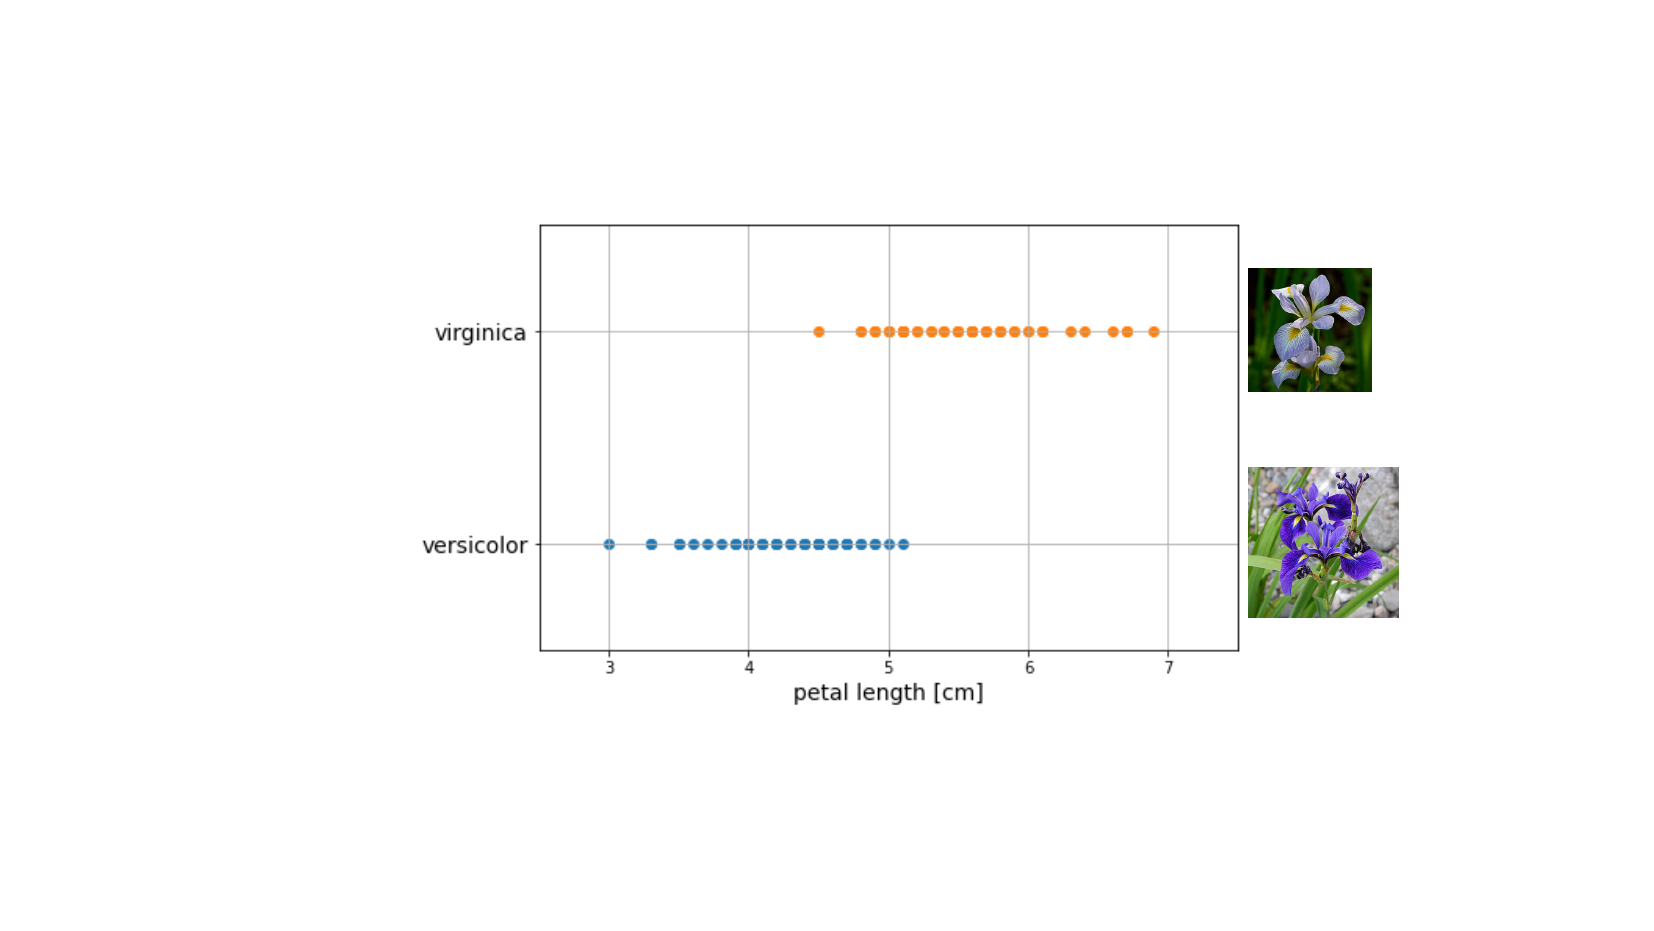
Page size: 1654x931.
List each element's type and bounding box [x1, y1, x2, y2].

picture [410, 214, 1399, 716]
